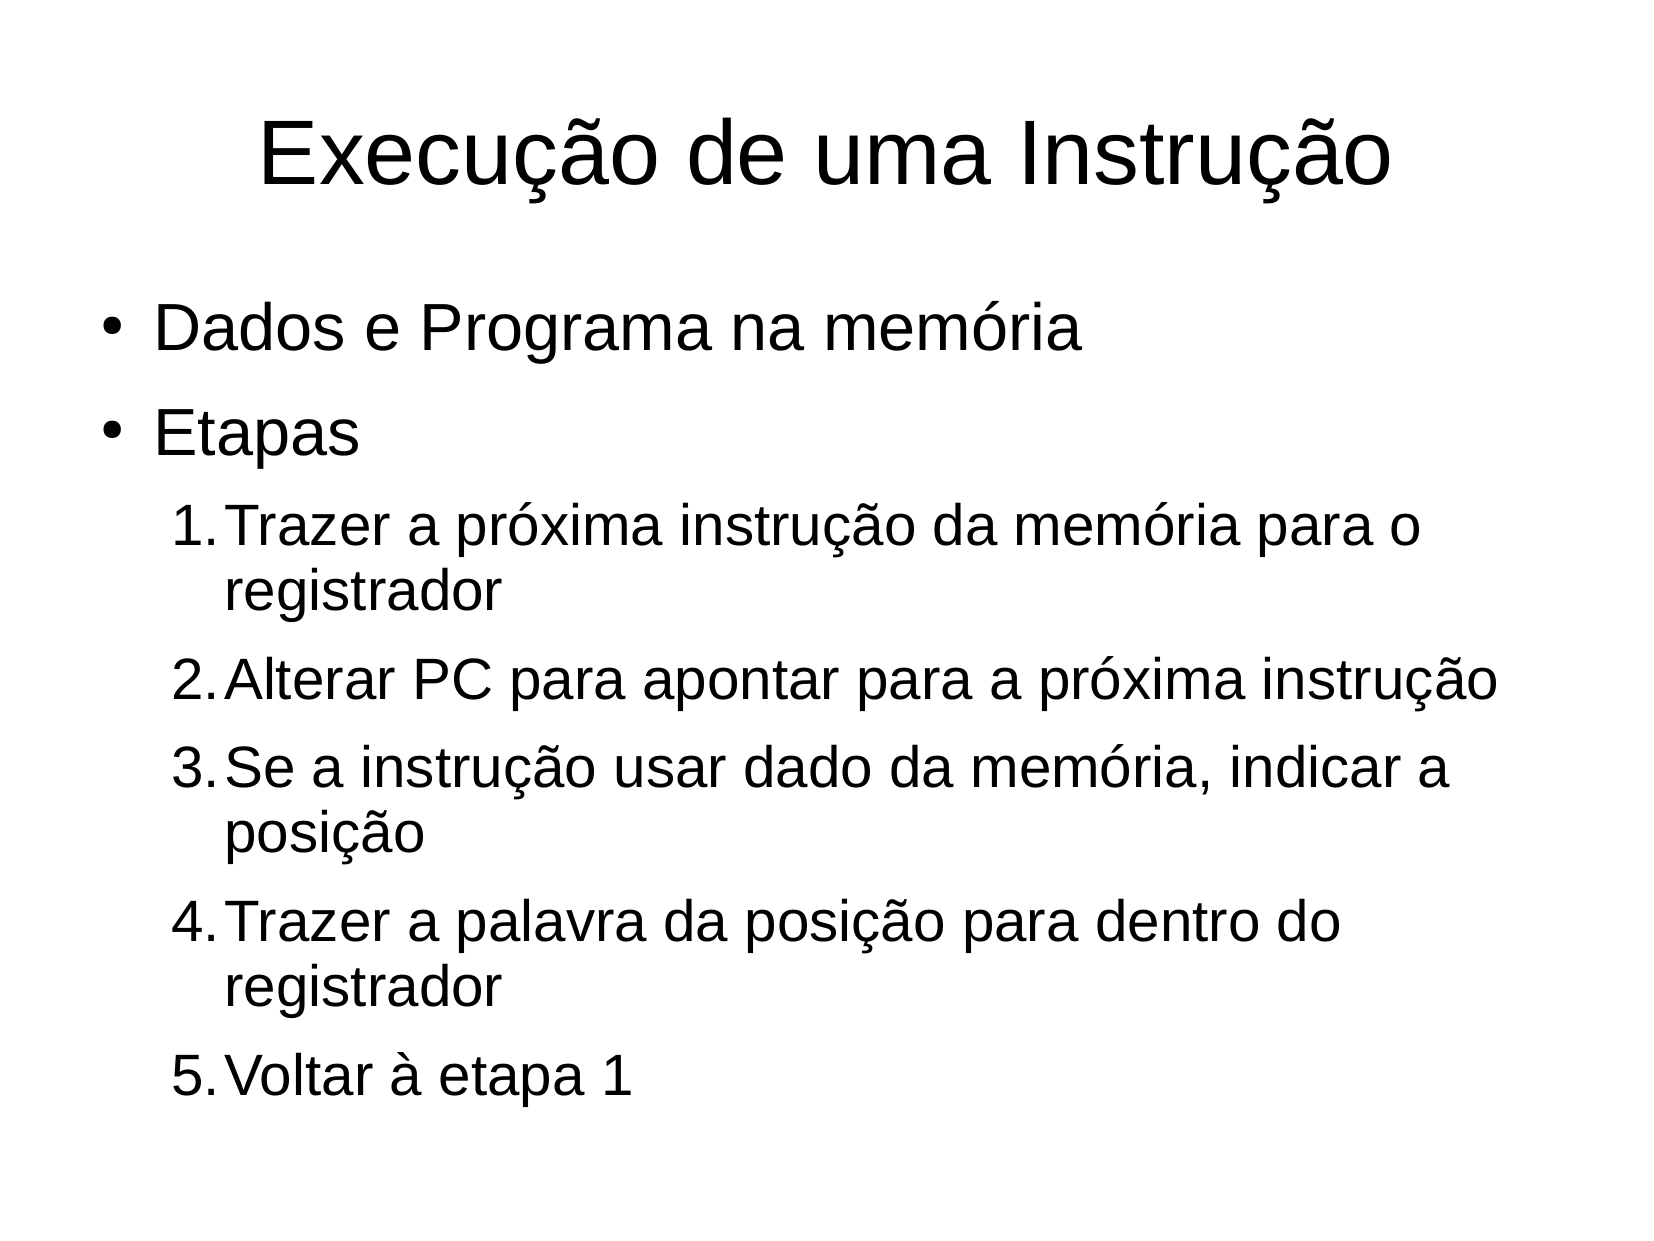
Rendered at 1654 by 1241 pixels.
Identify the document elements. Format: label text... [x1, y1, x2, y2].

title Execução de uma Instrução [82, 49, 1571, 257]
list Dados e Programa na memória Etapas Trazer a próxima instrução da memória para o registrador Alterar PC para apontar para a próxima instrução Se a instrução usar dado da memória, indicar a posição Trazer a palavra da posição para dentro do registrador Voltar à etapa 1 [82, 290, 1571, 1114]
